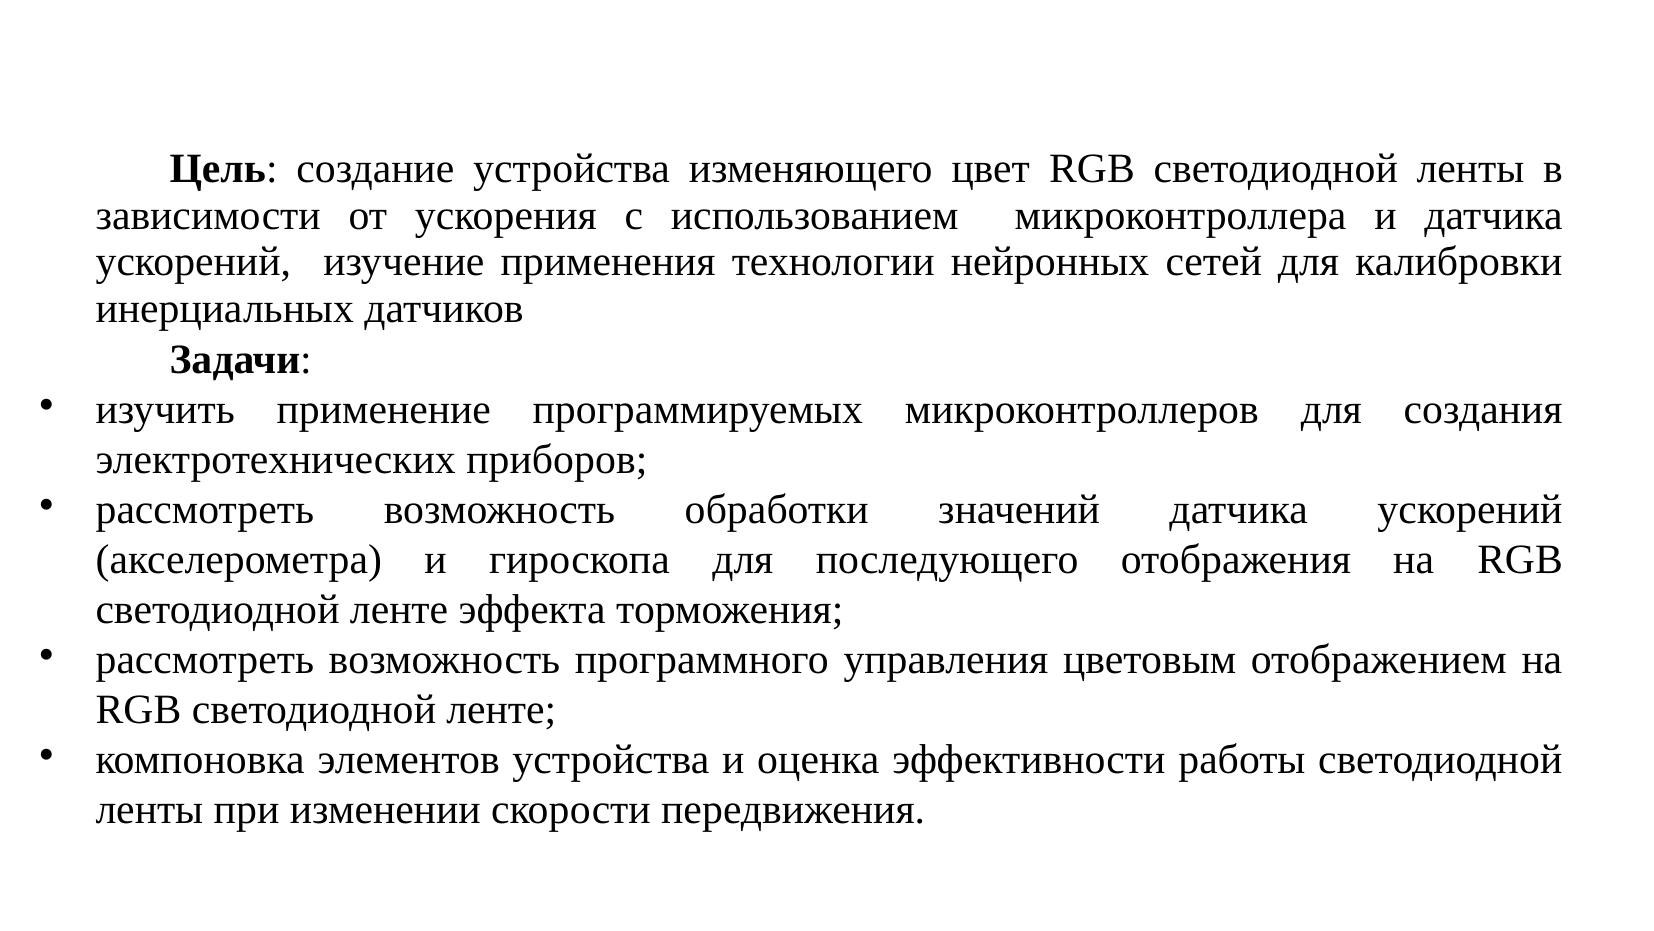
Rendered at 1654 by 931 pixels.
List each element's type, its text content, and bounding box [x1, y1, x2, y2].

list Цель: создание устройства изменяющего цвет RGB светодиодной ленты в зависимости от ускорения с использованием микроконтроллера и датчика ускорений, изучение применения технологии нейронных сетей для калибровки инерциальных датчиков Задачи: изучить применение программируемых микроконтроллеров для создания электротехнических приборов; рассмотреть возможность обработки значений датчика ускорений (акселерометра) и гироскопа для последующего отображения на RGB светодиодной ленте эффекта торможения; рассмотреть возможность программного управления цветовым отображением на RGB светодиодной ленте; компоновка элементов устройства и оценка эффективности работы светодиодной ленты при изменении скорости передвижения. [39, 140, 1563, 864]
